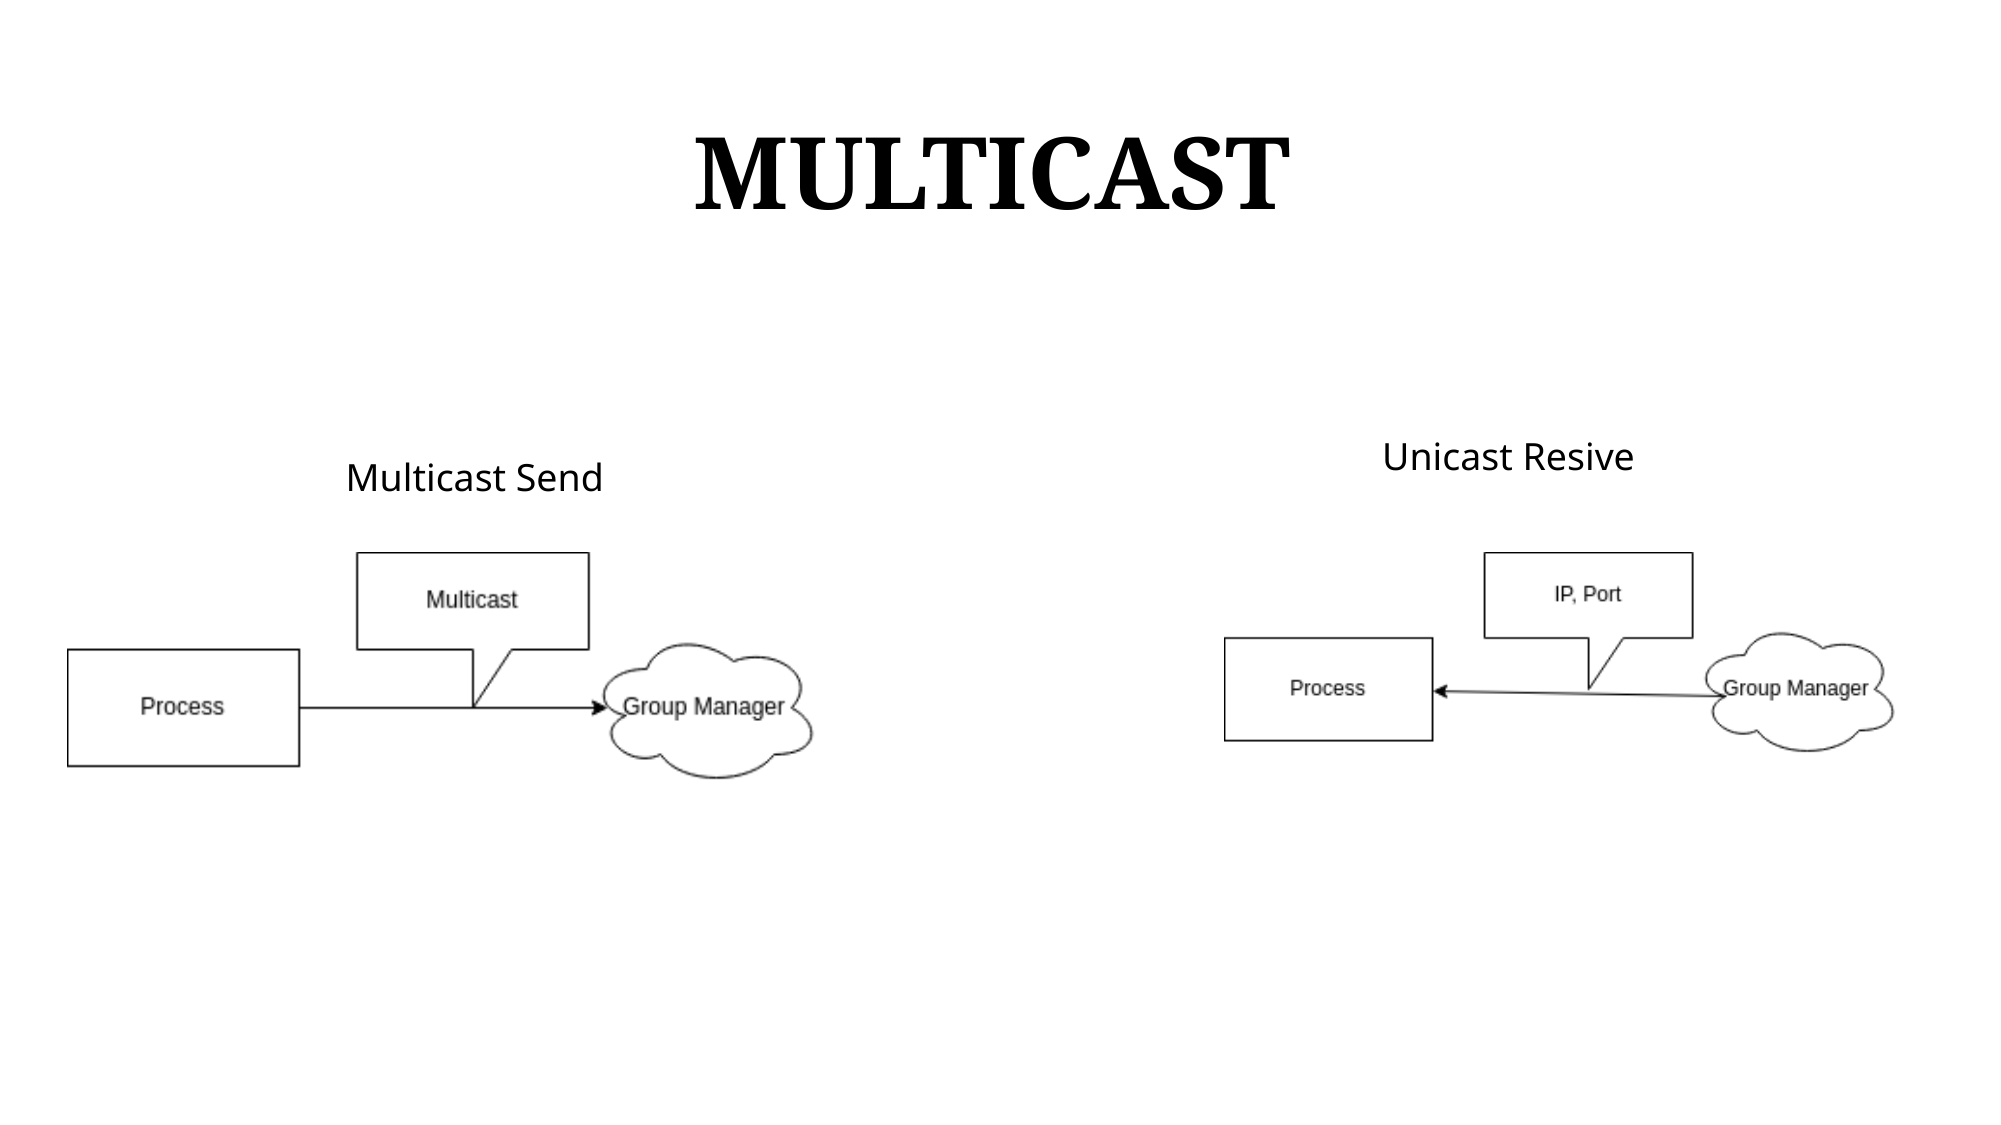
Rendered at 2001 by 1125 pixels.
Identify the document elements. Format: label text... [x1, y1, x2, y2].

title MULTICAST [167, 45, 1818, 310]
picture [1224, 552, 1902, 759]
text_box Unicast Resive [1367, 425, 1818, 486]
text_box Multicast Send [249, 446, 700, 508]
picture [67, 552, 822, 787]
